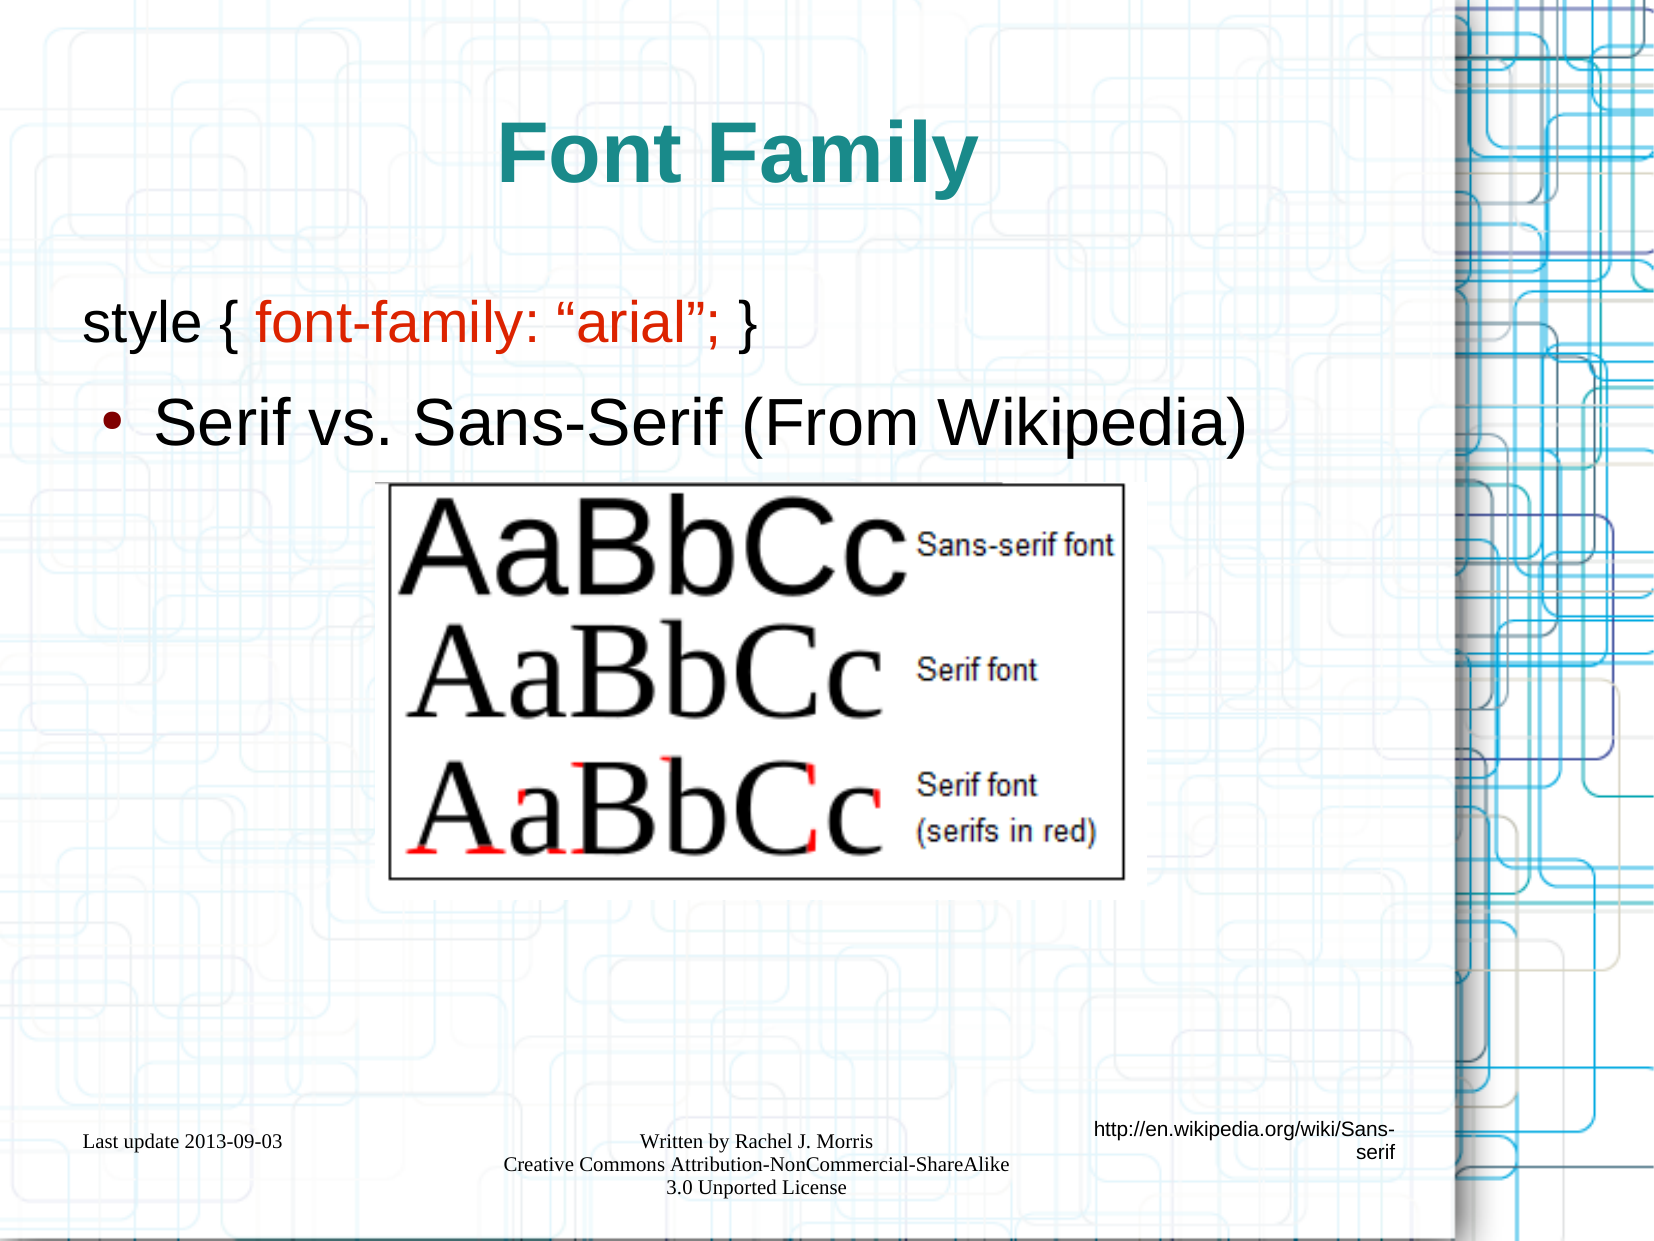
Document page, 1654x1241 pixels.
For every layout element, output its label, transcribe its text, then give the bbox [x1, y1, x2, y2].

picture [0, 0, 1654, 1241]
title Font Family [59, 49, 1418, 257]
list style { font-family: “arial”; } Serif vs. Sans-Serif (From Wikipedia) [82, 290, 1418, 1010]
text_box http://en.wikipedia.org/wiki/Sans-serif [1050, 1110, 1411, 1172]
